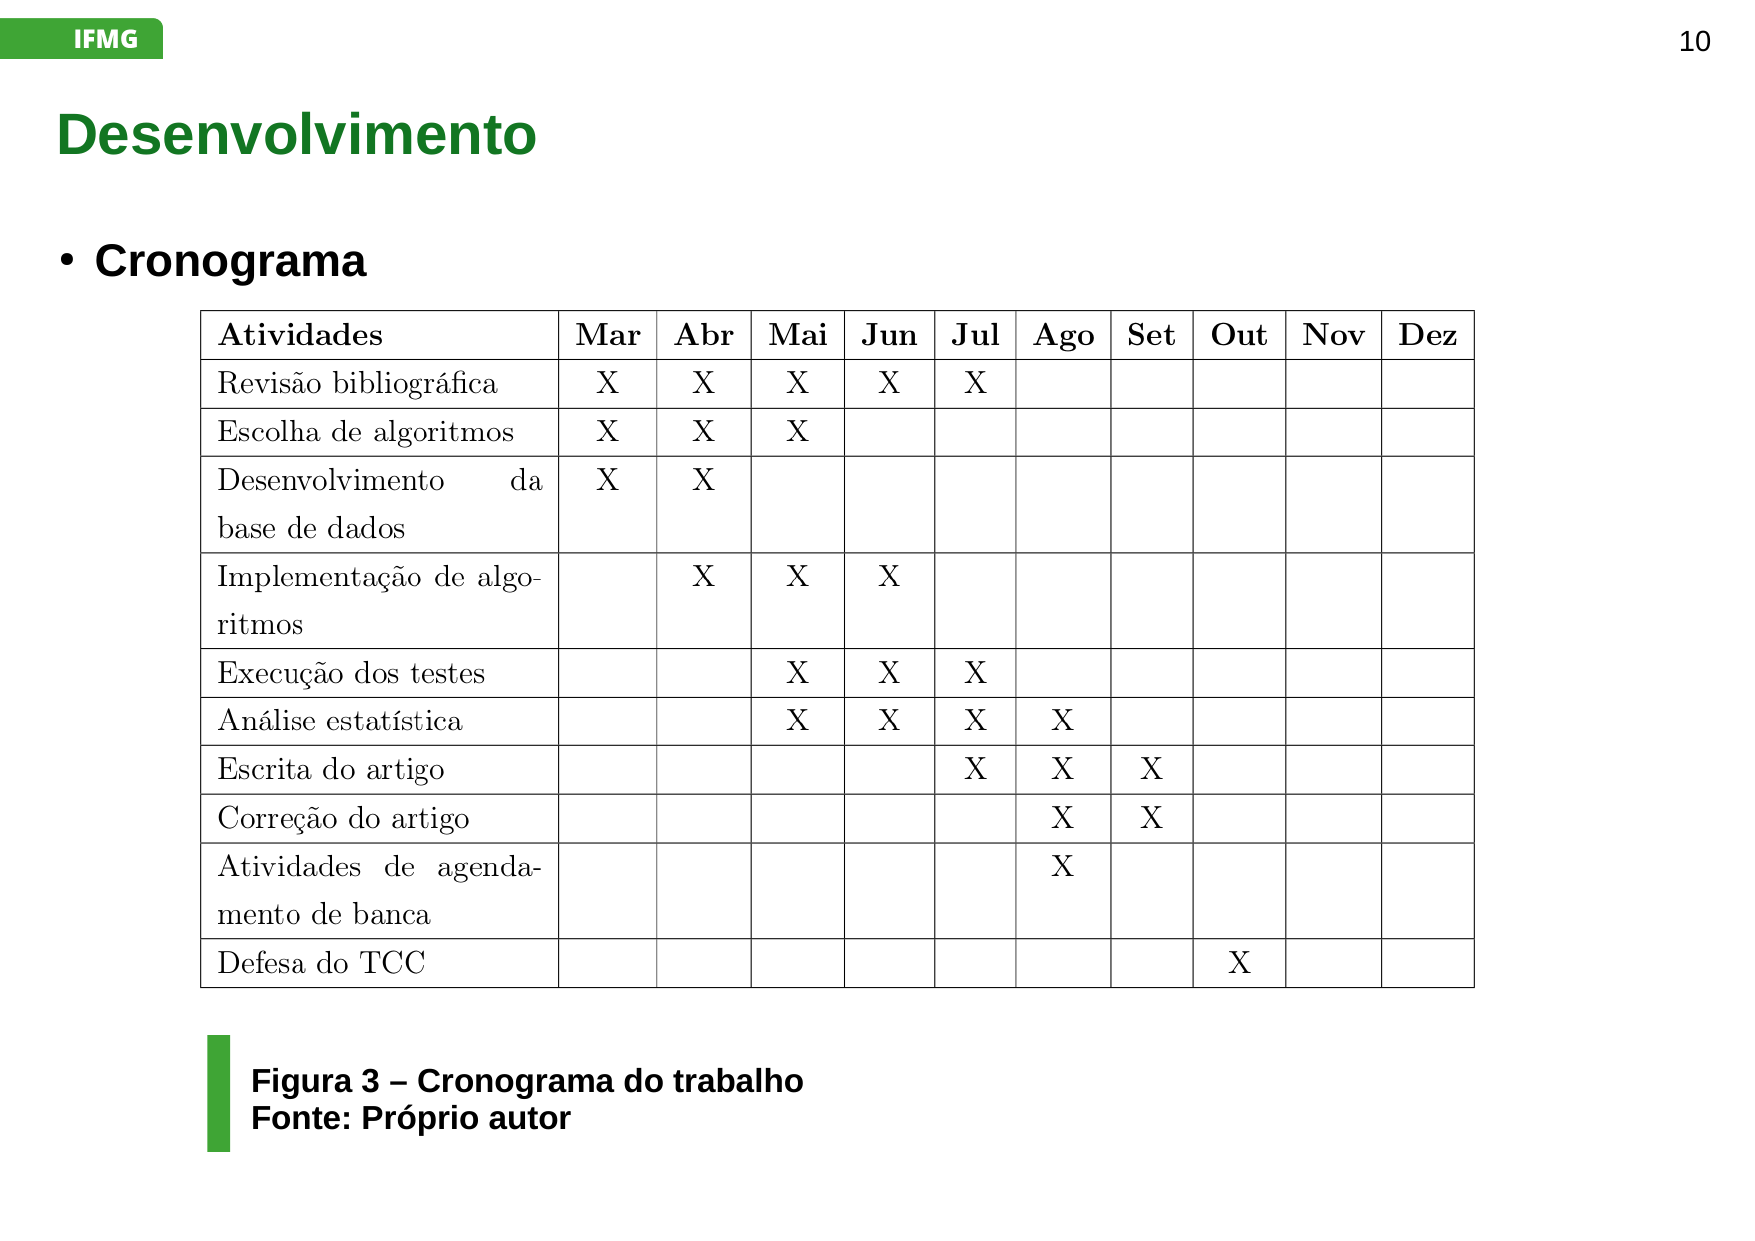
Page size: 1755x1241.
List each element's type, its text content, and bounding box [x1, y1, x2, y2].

picture [0, 17, 163, 62]
picture [177, 551, 1497, 1007]
text_box Desenvolvimento [41, 94, 1713, 240]
text_box Figura 3 – Cronograma do trabalho Fonte: Próprio autor [236, 1003, 1755, 1241]
text_box Cronograma [44, 228, 1713, 551]
picture [206, 1033, 231, 1152]
text_box <number> [1613, 17, 1755, 73]
